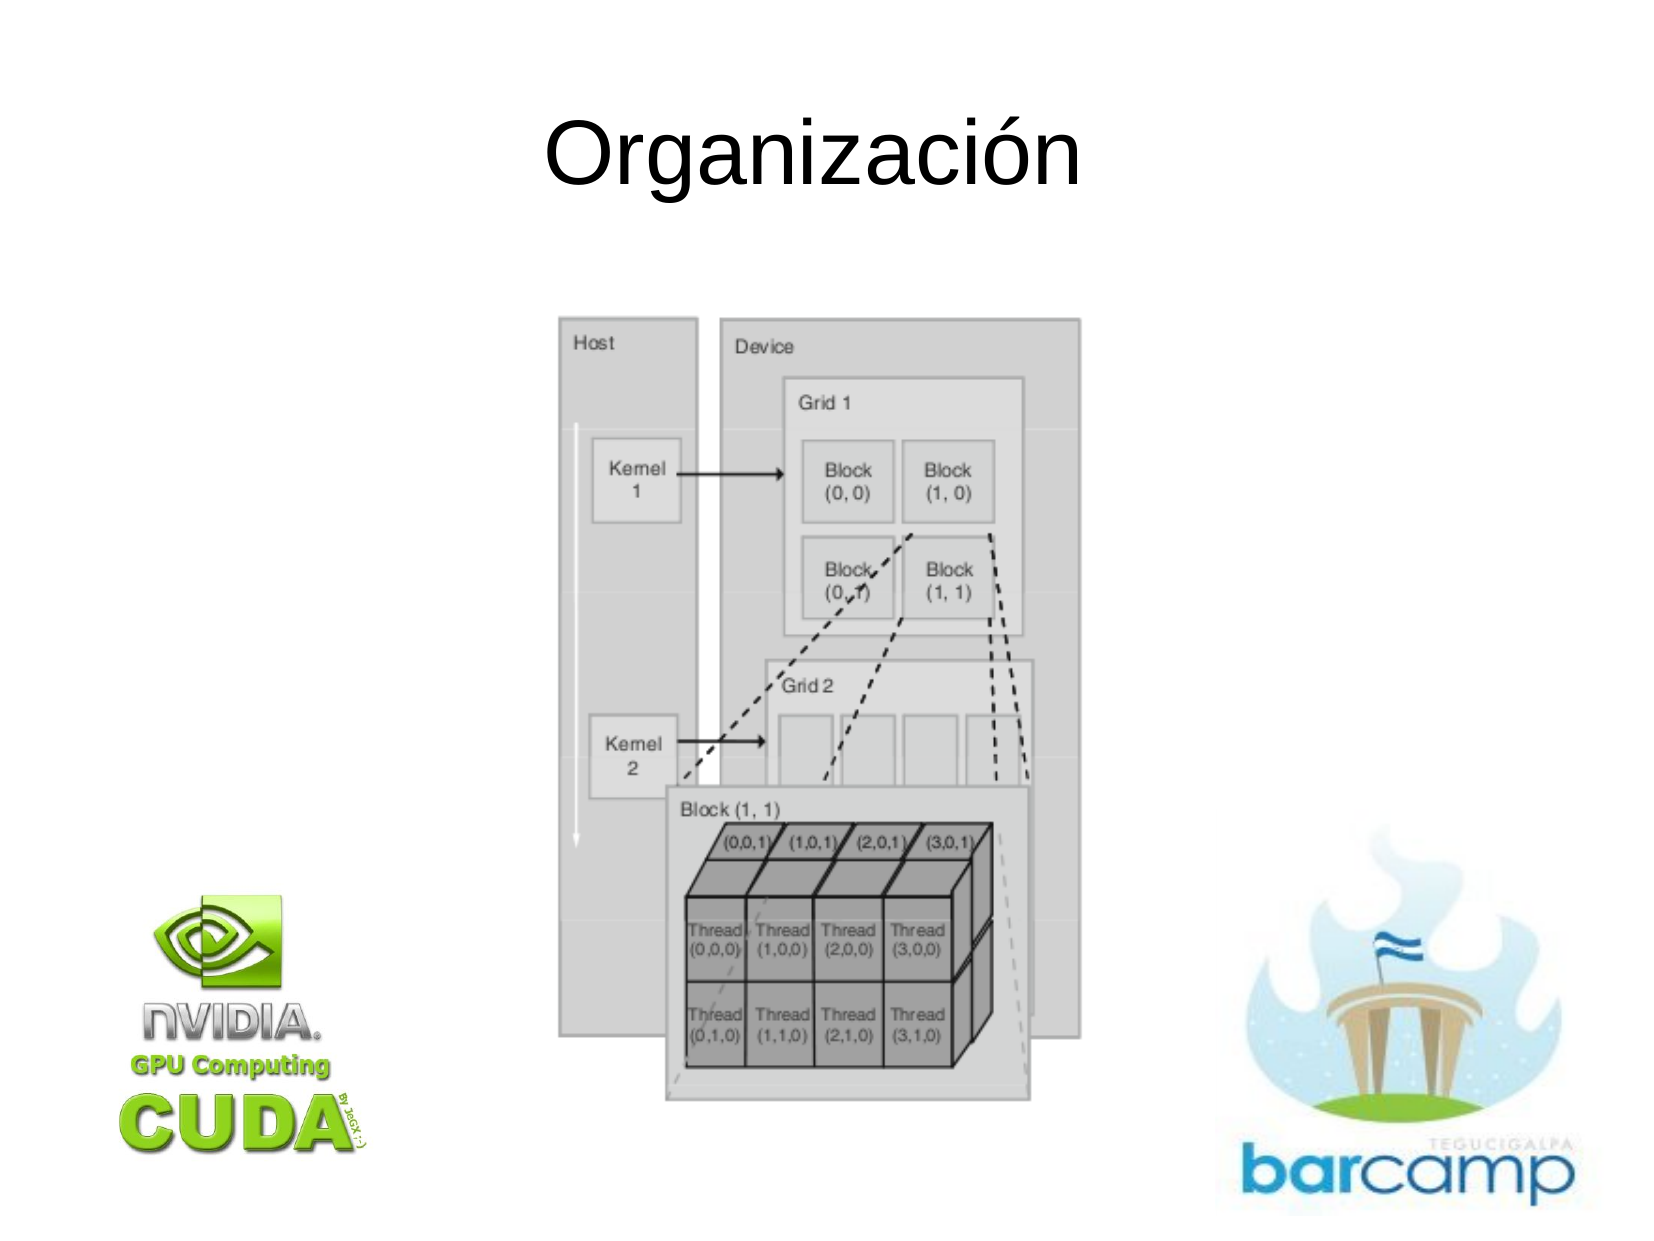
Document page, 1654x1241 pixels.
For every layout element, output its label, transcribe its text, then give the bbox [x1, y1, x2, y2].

picture [1215, 809, 1606, 1216]
picture [508, 290, 1146, 1109]
picture [82, 883, 385, 1185]
title Organización [82, 49, 1571, 257]
